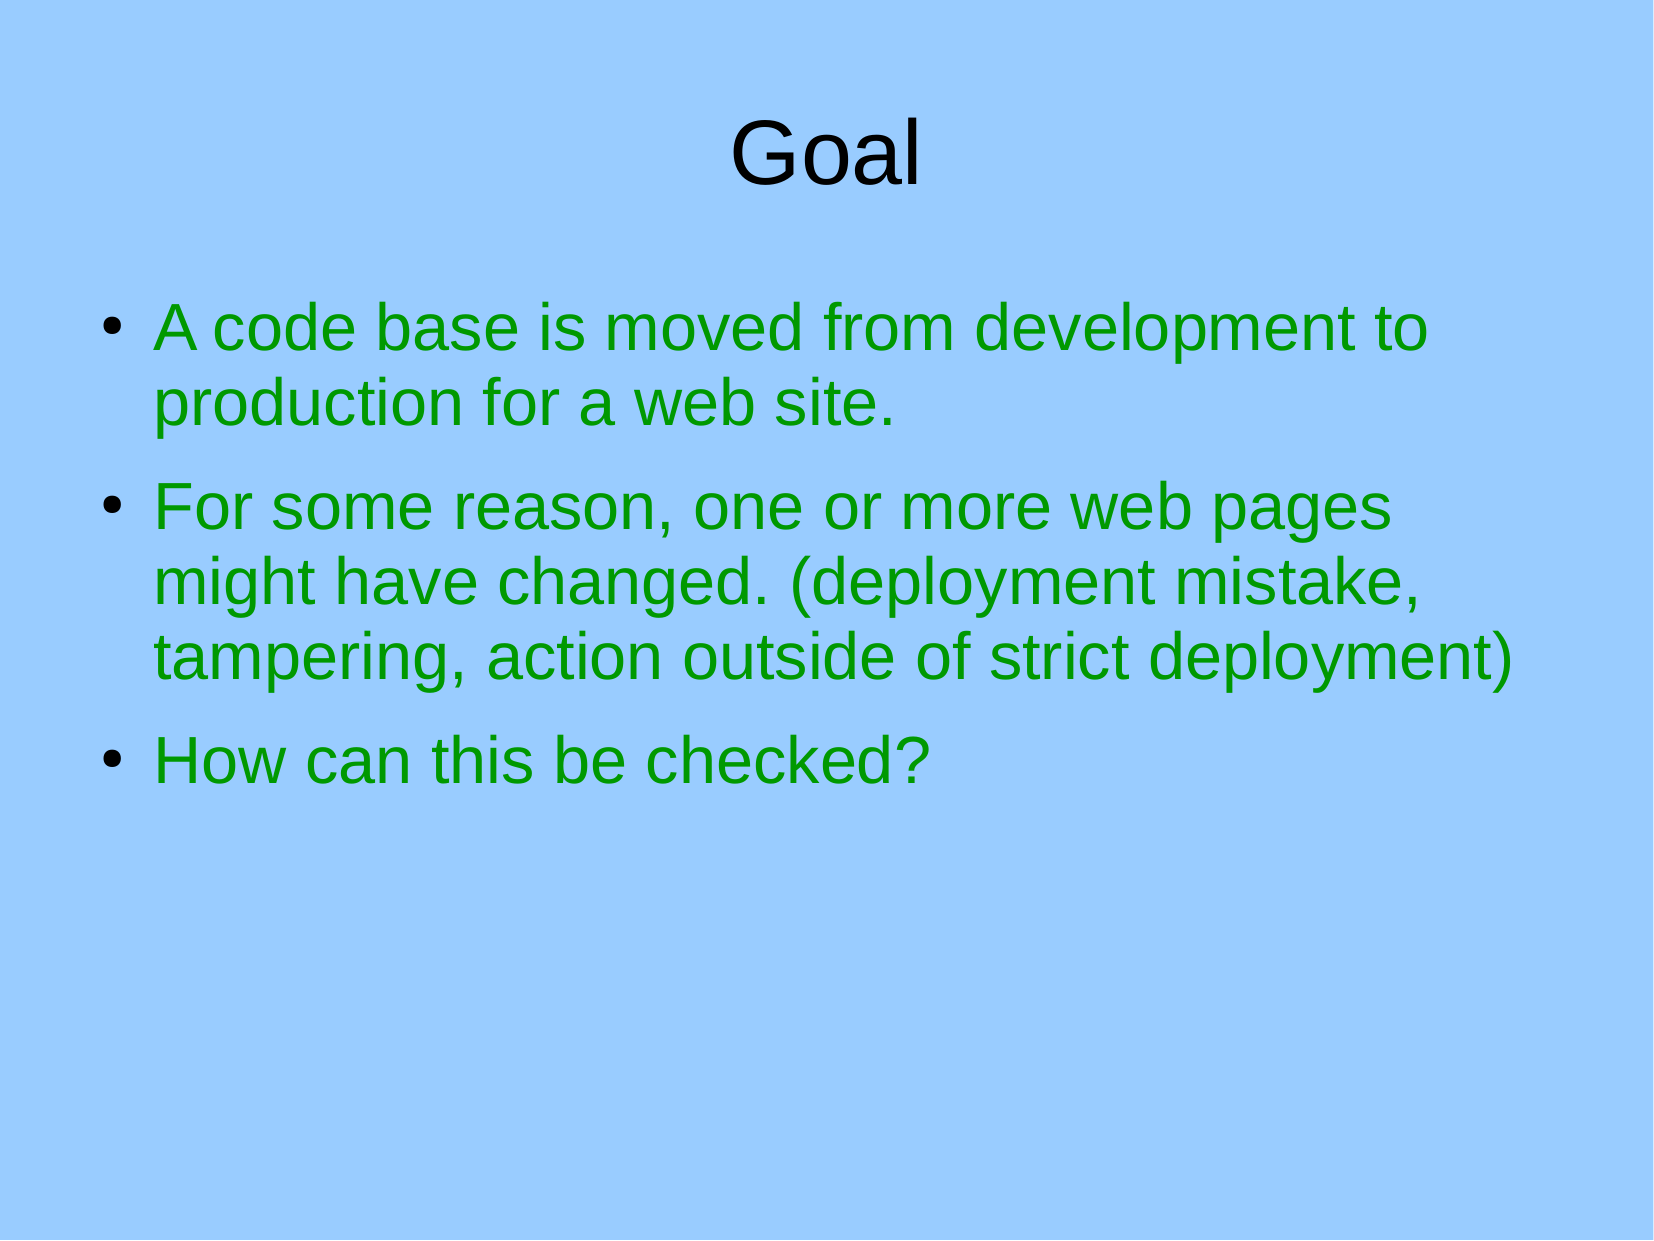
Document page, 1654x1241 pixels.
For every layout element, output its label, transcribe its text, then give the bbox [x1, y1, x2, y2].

list A code base is moved from development to production for a web site. For some reason, one or more web pages might have changed. (deployment mistake, tampering, action outside of strict deployment) How can this be checked? [82, 290, 1538, 1010]
title Goal [82, 49, 1571, 257]
